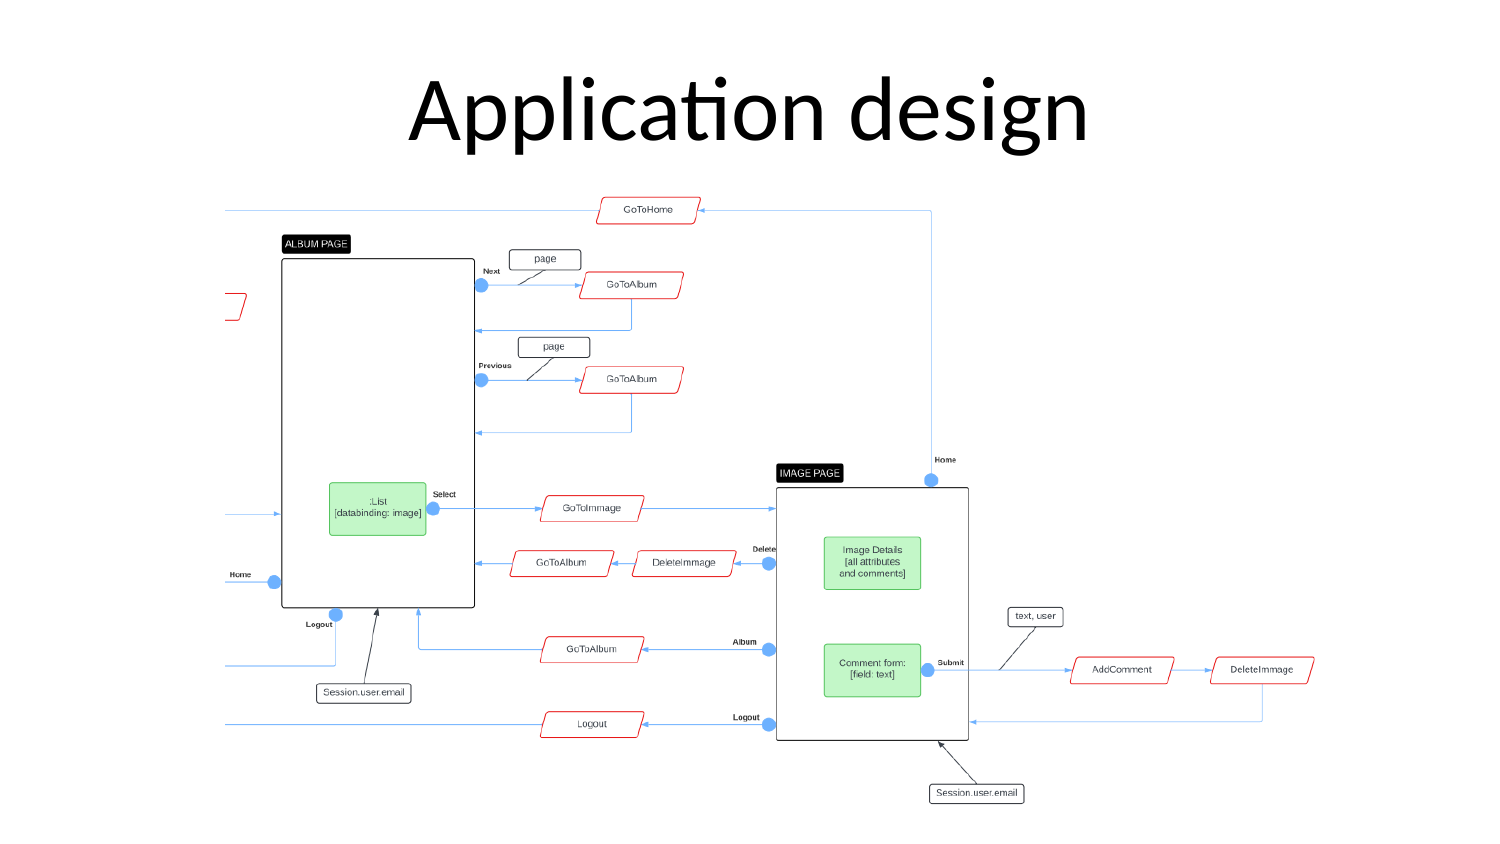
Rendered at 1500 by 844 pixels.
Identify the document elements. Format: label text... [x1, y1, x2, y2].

title Application design [75, 33, 1426, 175]
picture [225, 174, 1351, 810]
